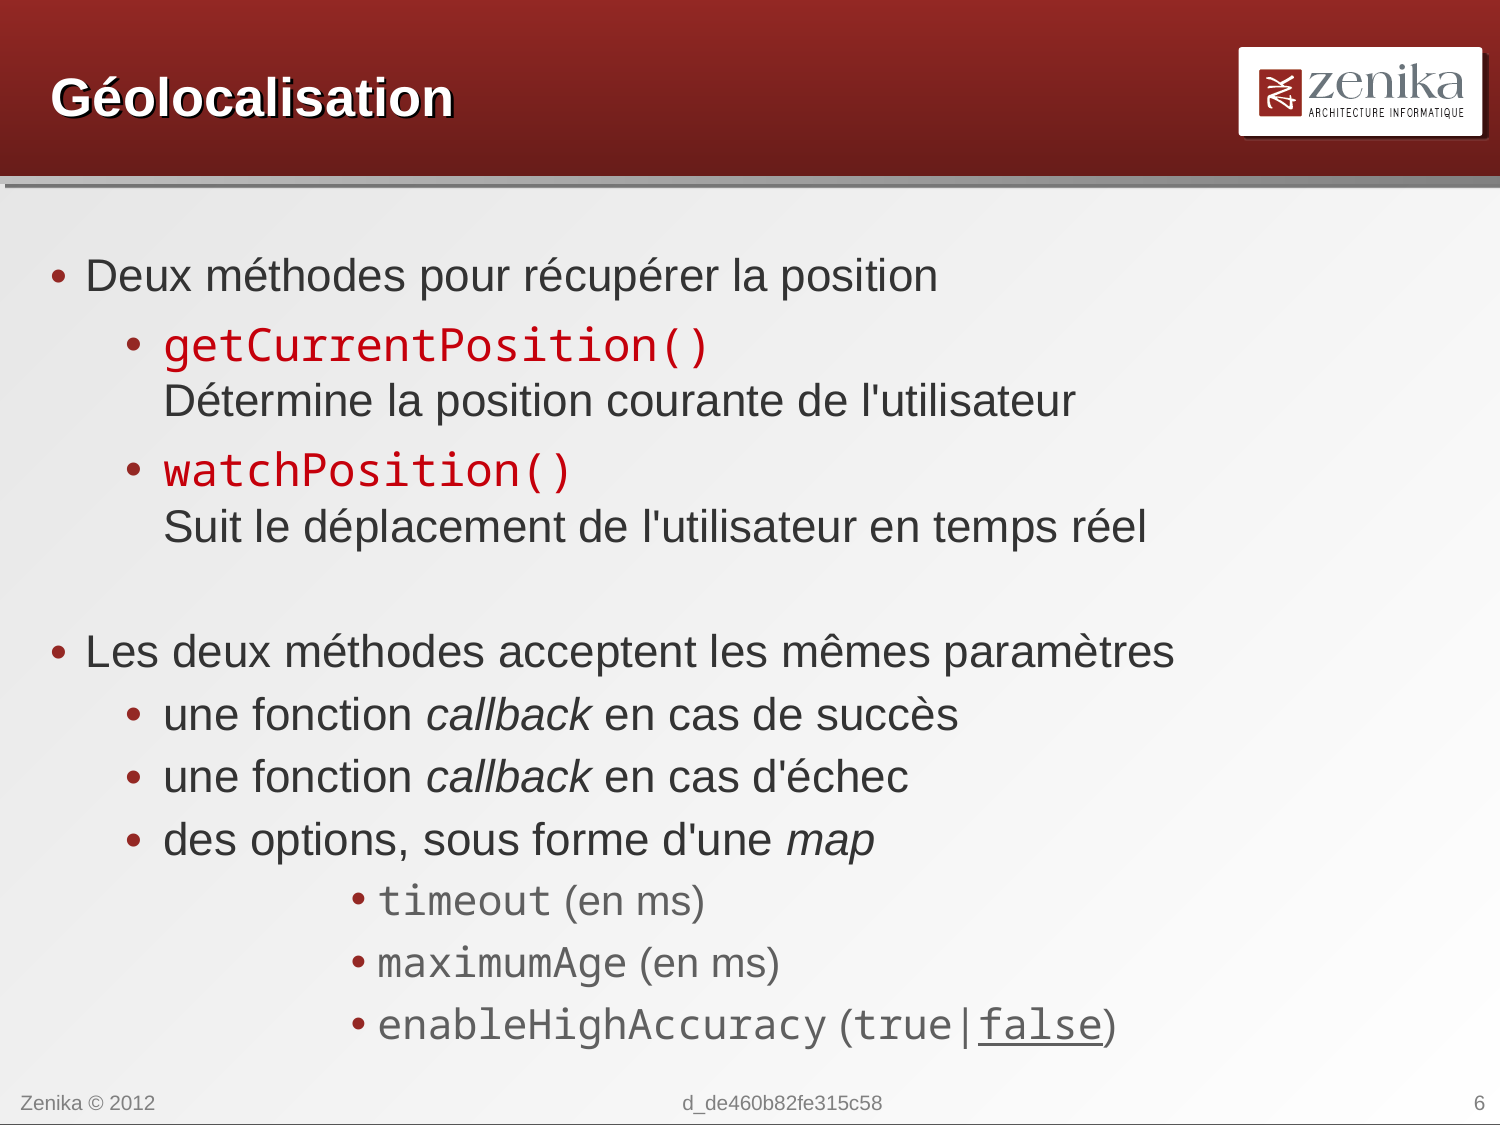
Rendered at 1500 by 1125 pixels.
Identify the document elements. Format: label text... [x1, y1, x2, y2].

list Deux méthodes pour récupérer la position getCurrentPosition() Détermine la position courante de l'utilisateur watchPosition() Suit le déplacement de l'utilisateur en temps réel Les deux méthodes acceptent les mêmes paramètres une fonction callback en cas de succès une fonction callback en cas d'échec des options, sous forme d'une map timeout (en ms) maximumAge (en ms) enableHighAccuracy (true|false) [50, 249, 1435, 1079]
picture [1257, 58, 1464, 125]
title Géolocalisation [50, 15, 1206, 180]
